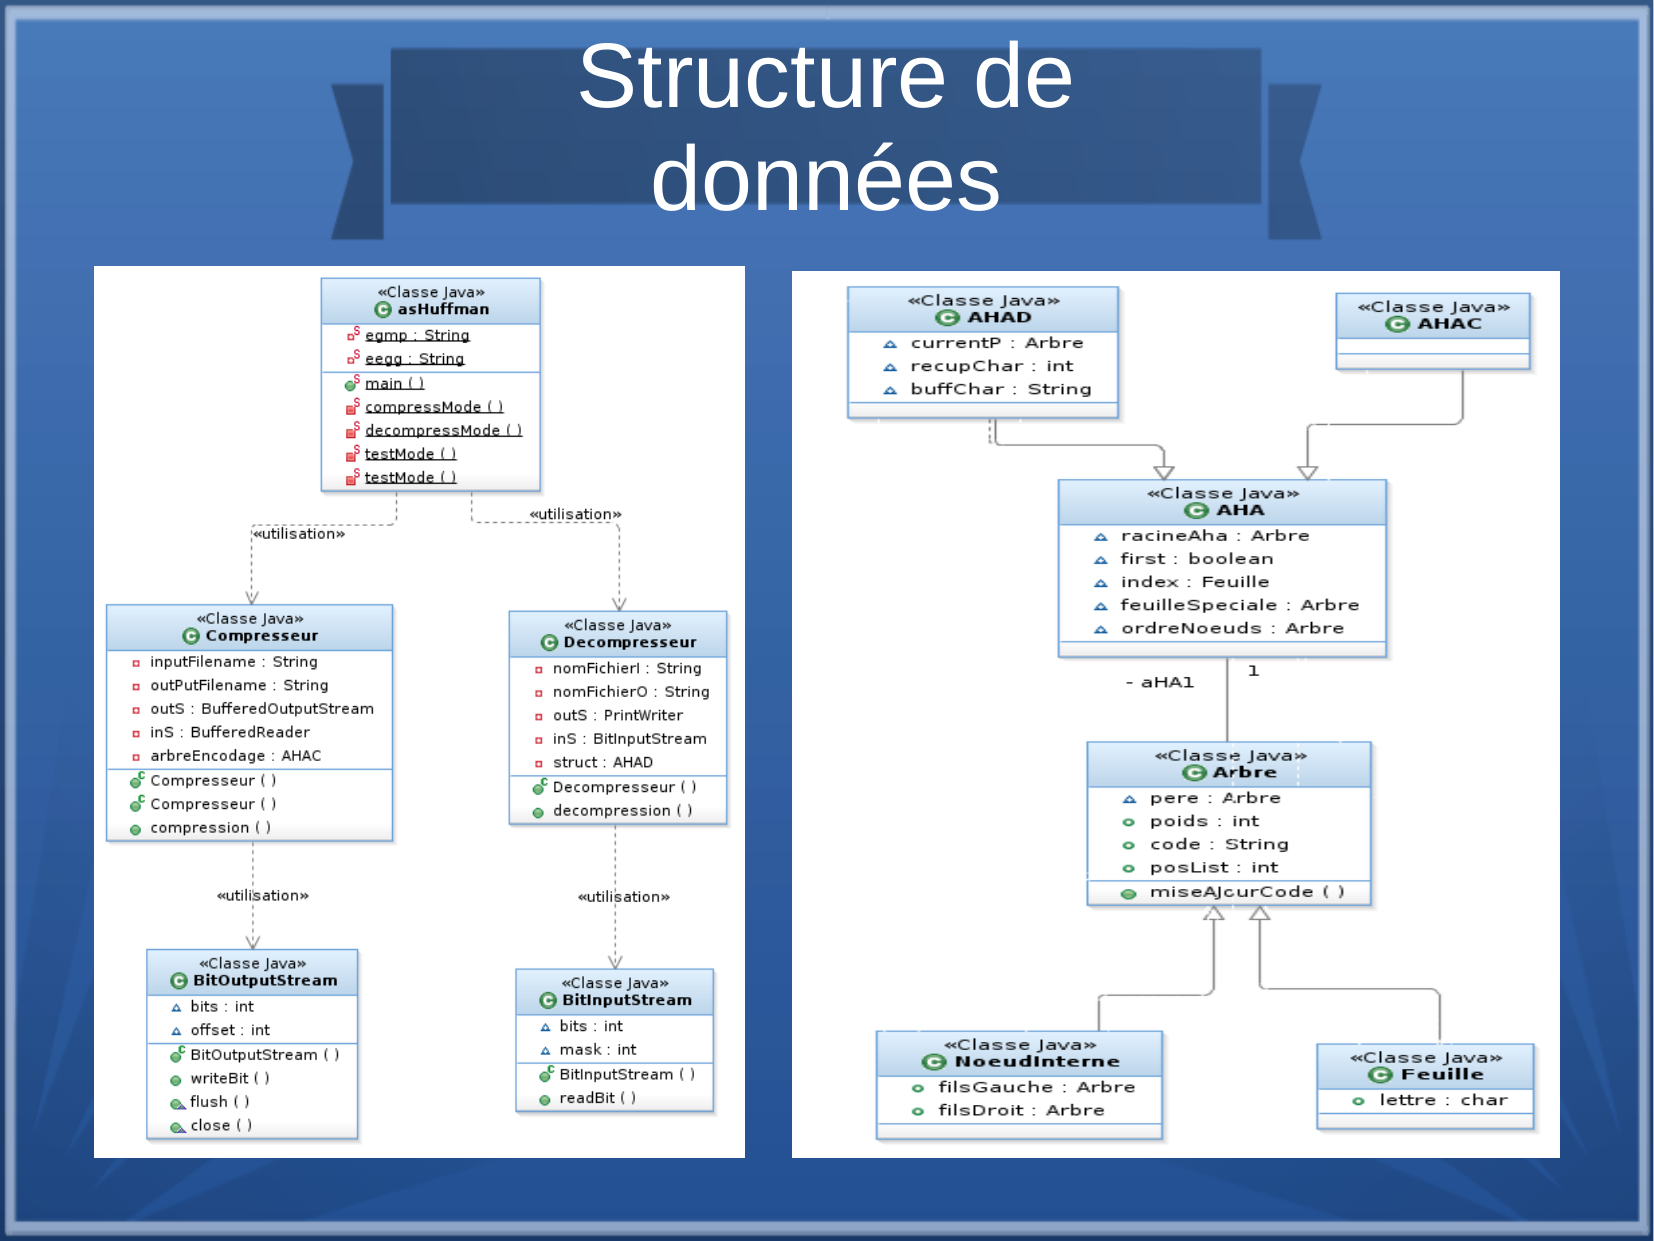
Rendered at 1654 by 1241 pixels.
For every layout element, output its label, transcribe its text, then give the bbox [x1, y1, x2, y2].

title Structure de données [389, 24, 1264, 230]
picture [0, 0, 1654, 1241]
